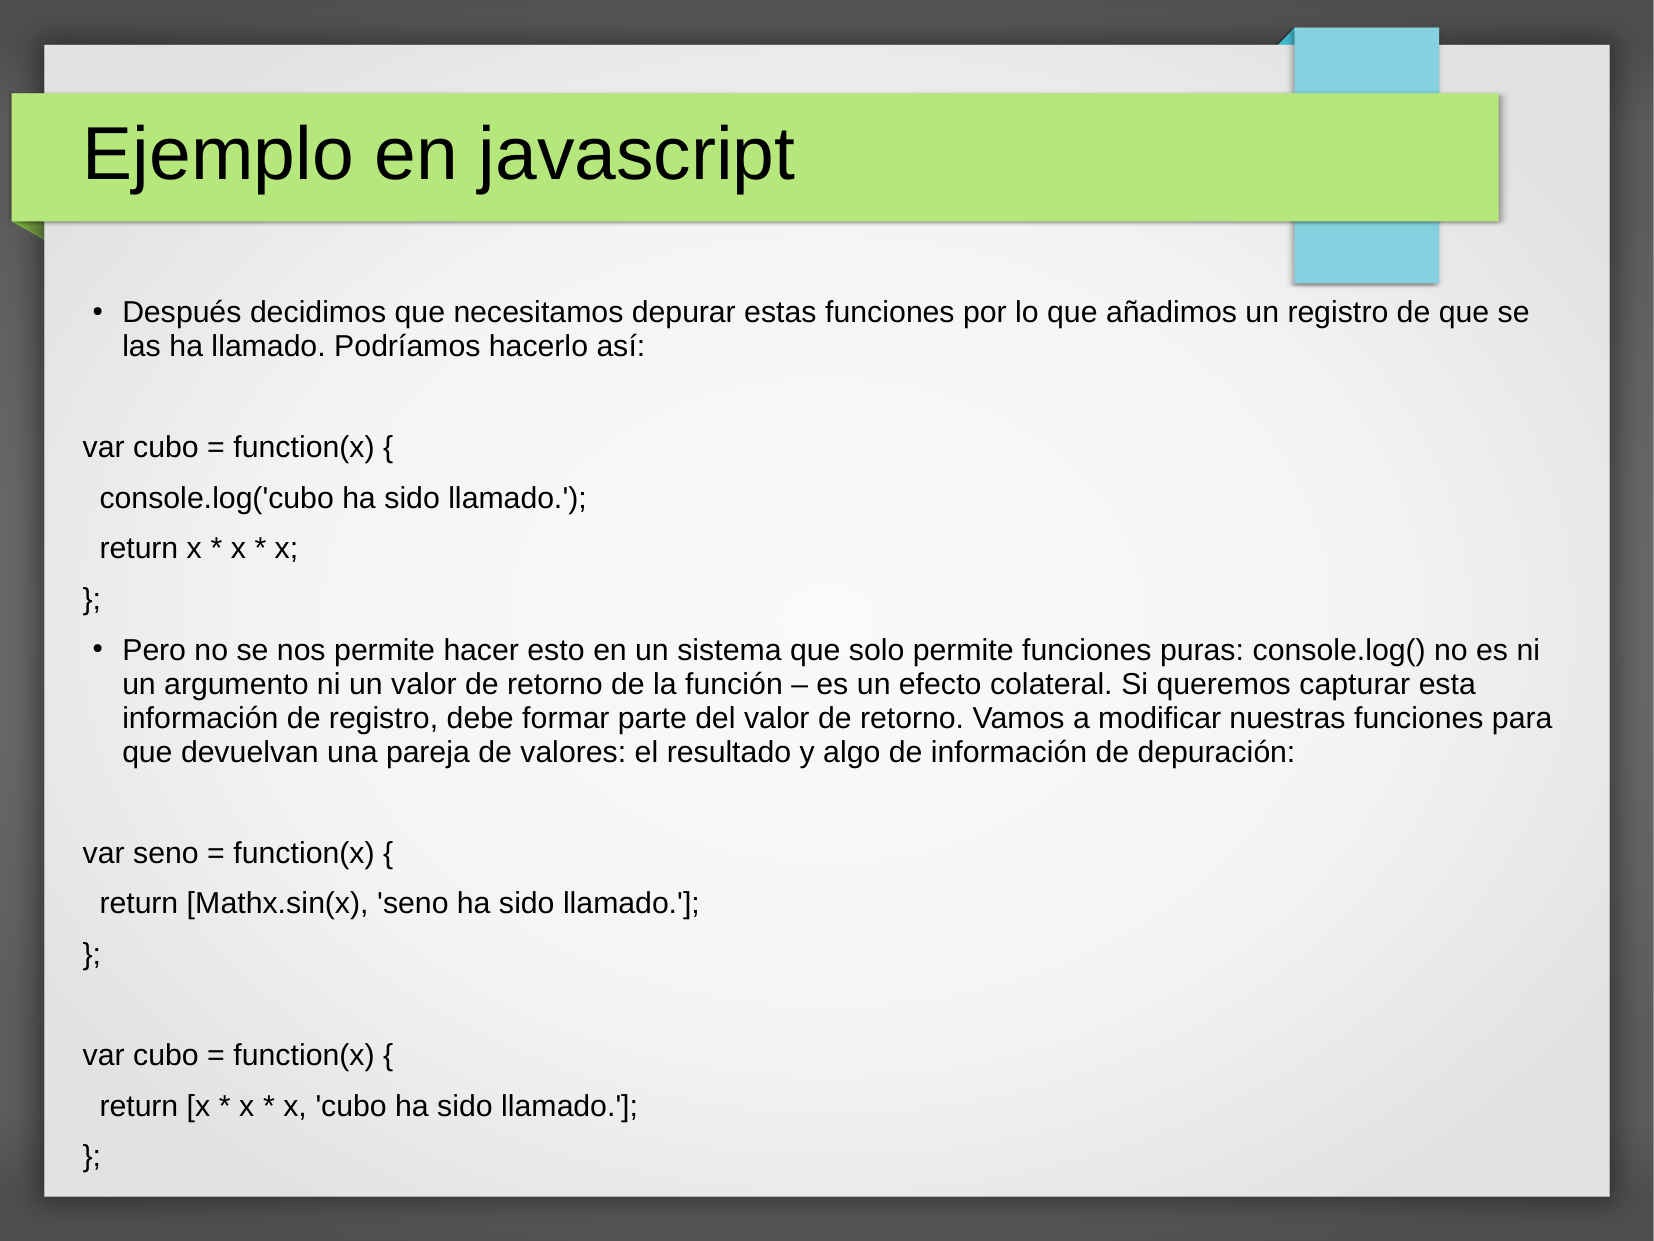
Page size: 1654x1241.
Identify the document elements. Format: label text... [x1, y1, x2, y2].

title Ejemplo en javascript [82, 94, 1264, 213]
list Después decidimos que necesitamos depurar estas funciones por lo que añadimos un registro de que se las ha llamado. Podríamos hacerlo así: var cubo = function(x) { console.log('cubo ha sido llamado.'); return x * x * x; }; Pero no se nos permite hacer esto en un sistema que solo permite funciones puras: console.log() no es ni un argumento ni un valor de retorno de la función – es un efecto colateral. Si queremos capturar esta información de registro, debe formar parte del valor de retorno. Vamos a modificar nuestras funciones para que devuelvan una pareja de valores: el resultado y algo de información de depuración: var seno = function(x) { return [Mathx.sin(x), 'seno ha sido llamado.']; }; var cubo = function(x) { return [x * x * x, 'cubo ha sido llamado.']; }; [82, 295, 1571, 1182]
picture [0, 0, 1654, 1241]
